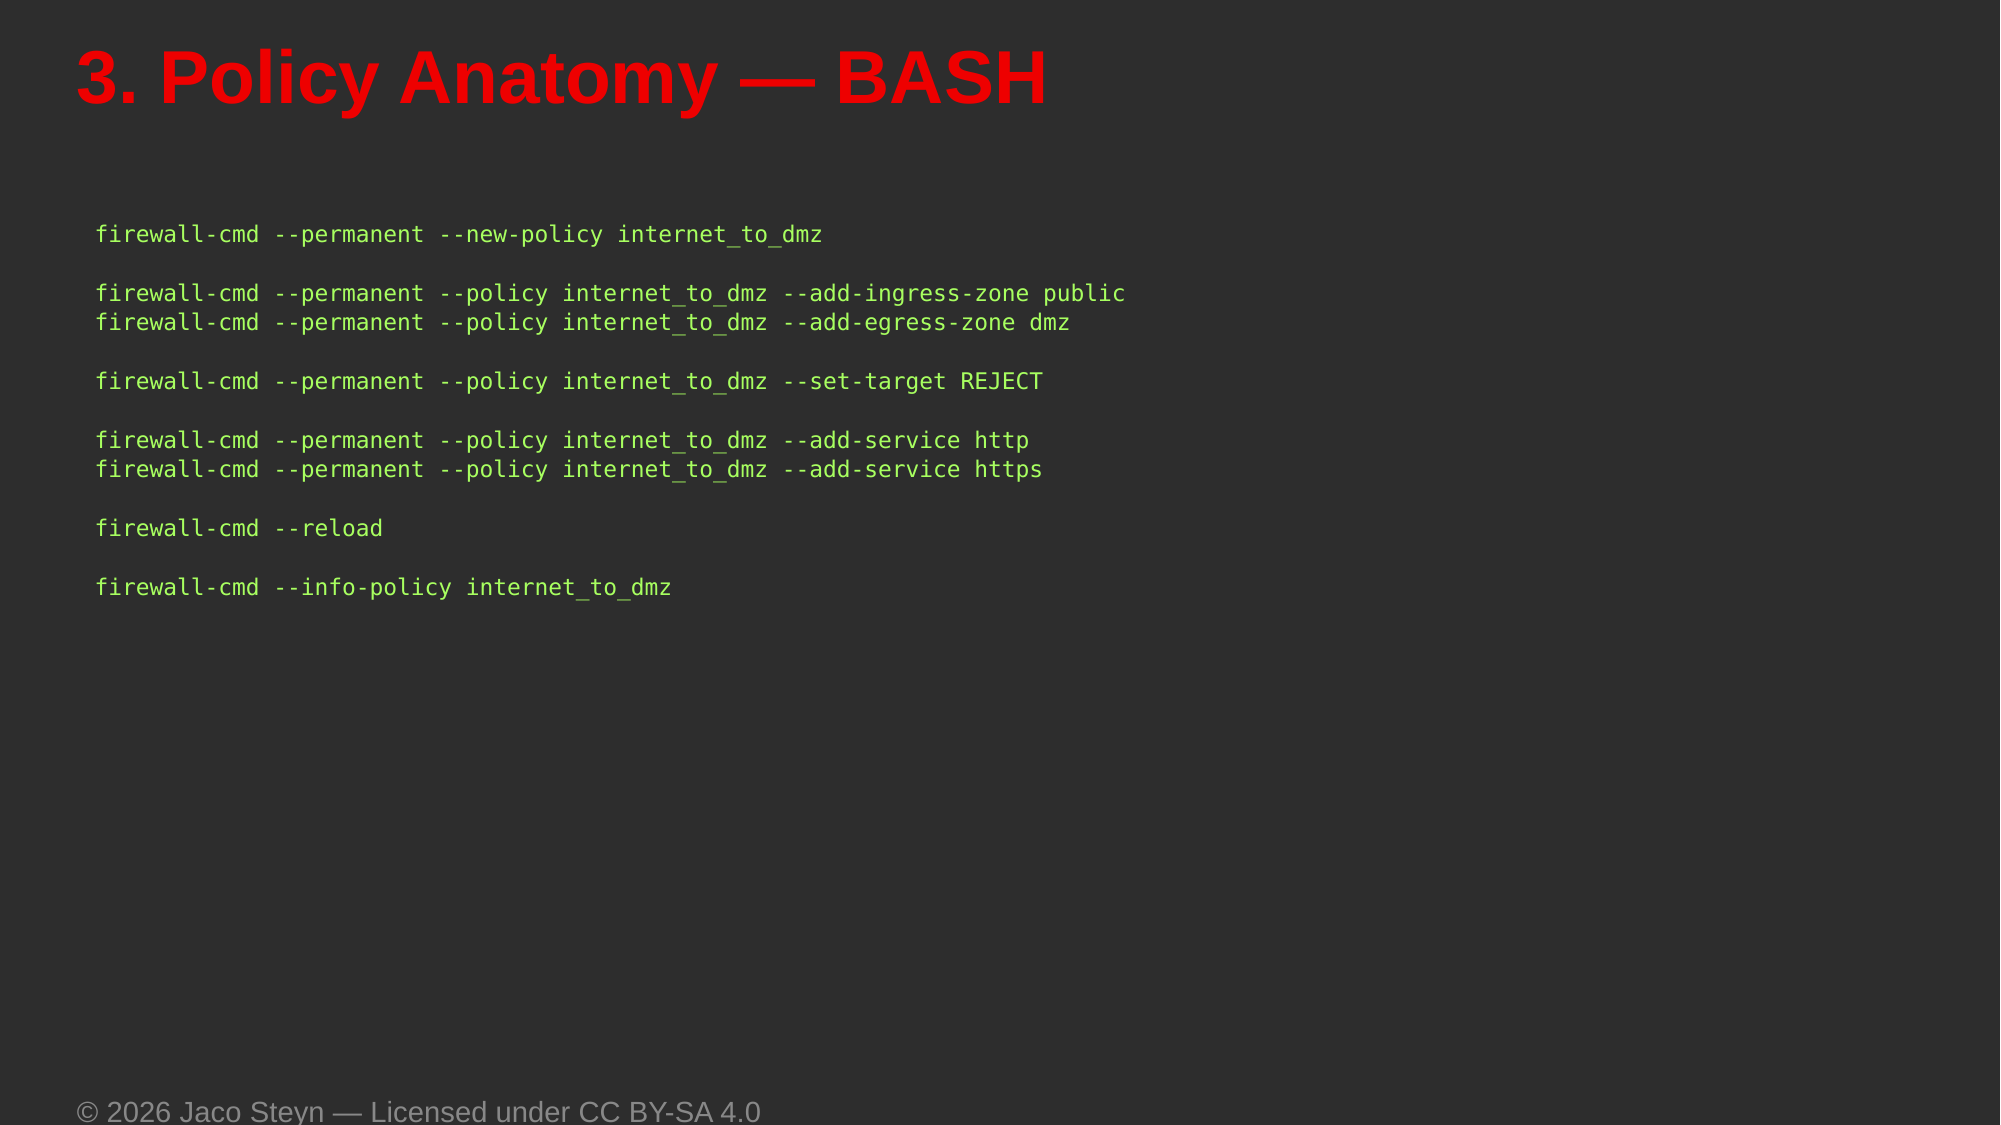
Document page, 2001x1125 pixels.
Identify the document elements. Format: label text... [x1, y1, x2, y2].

text_box firewall-cmd --permanent --new-policy internet_to_dmz firewall-cmd --permanent --policy internet_to_dmz --add-ingress-zone public firewall-cmd --permanent --policy internet_to_dmz --add-egress-zone dmz firewall-cmd --permanent --policy internet_to_dmz --set-target REJECT firewall-cmd --permanent --policy internet_to_dmz --add-service http firewall-cmd --permanent --policy internet_to_dmz --add-service https firewall-cmd --reload firewall-cmd --info-policy internet_to_dmz [59, 194, 1942, 1052]
text_box © 2026 Jaco Steyn — Licensed under CC BY-SA 4.0 [59, 1083, 1942, 1120]
text_box 3. Policy Anatomy — BASH [59, 23, 1942, 178]
